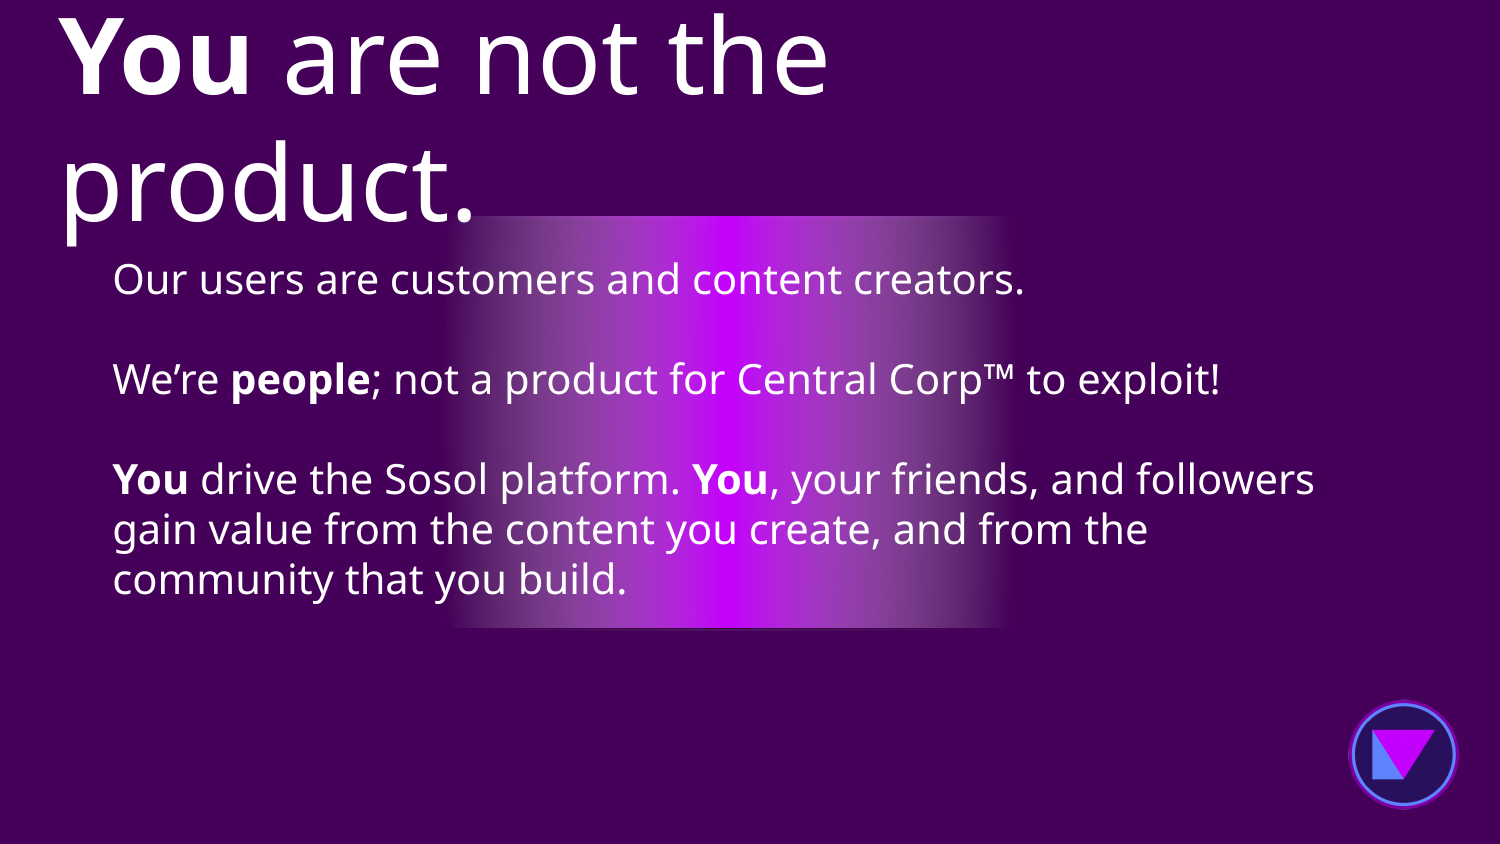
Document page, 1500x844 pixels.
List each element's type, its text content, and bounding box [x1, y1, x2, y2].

title You are not the product. [43, 37, 1239, 194]
picture [1348, 699, 1460, 810]
text_box Our users are customers and content creators. We’re people; not a product for Central Corp™ to exploit! You drive the Sosol platform. You, your friends, and followers gain value from the content you create, and from the community that you build. [97, 237, 1349, 688]
text_box [43, 216, 1413, 628]
